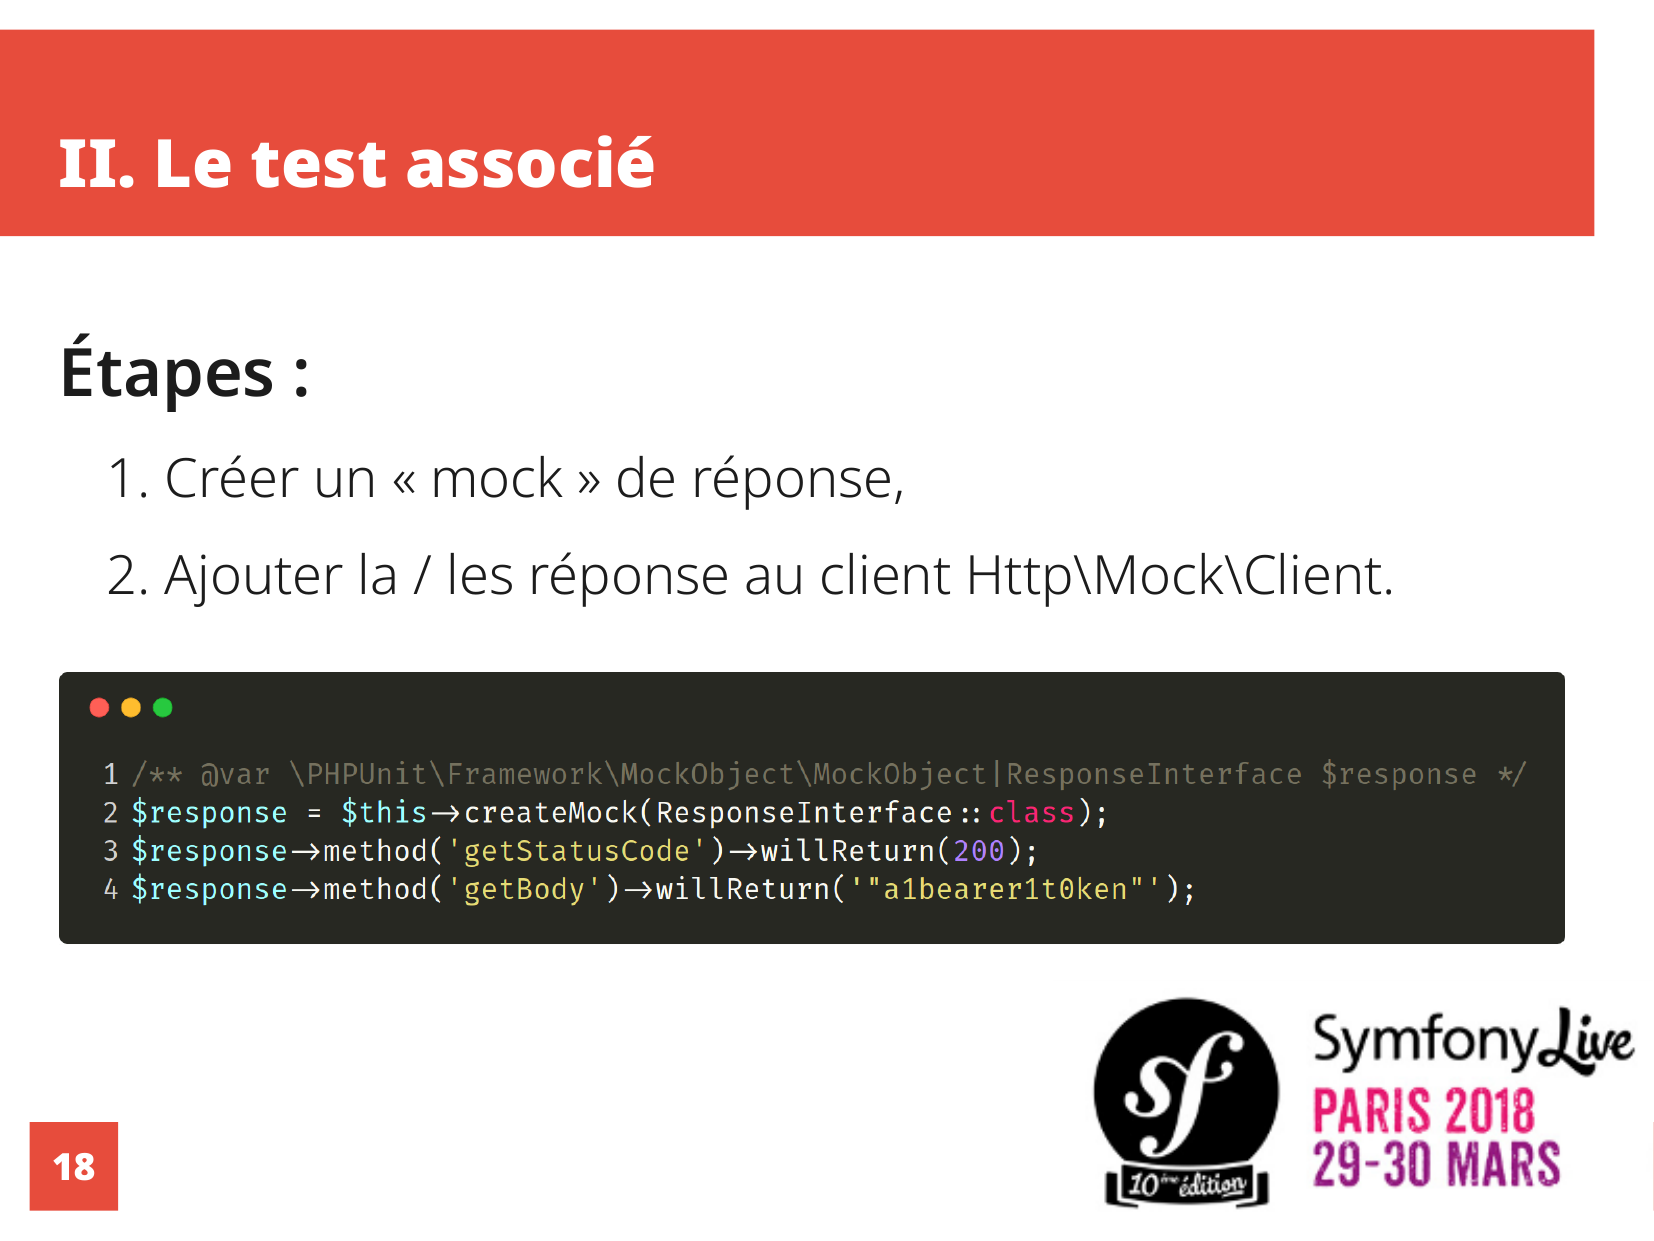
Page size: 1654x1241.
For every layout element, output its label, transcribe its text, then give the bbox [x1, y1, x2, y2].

list Étapes : 1. Créer un « mock » de réponse, 2. Ajouter la / les réponse au client Http\Mock\Client. [59, 324, 1565, 672]
picture [1053, 979, 1654, 1241]
picture [59, 672, 1565, 945]
title II. Le test associé [59, 59, 1595, 207]
